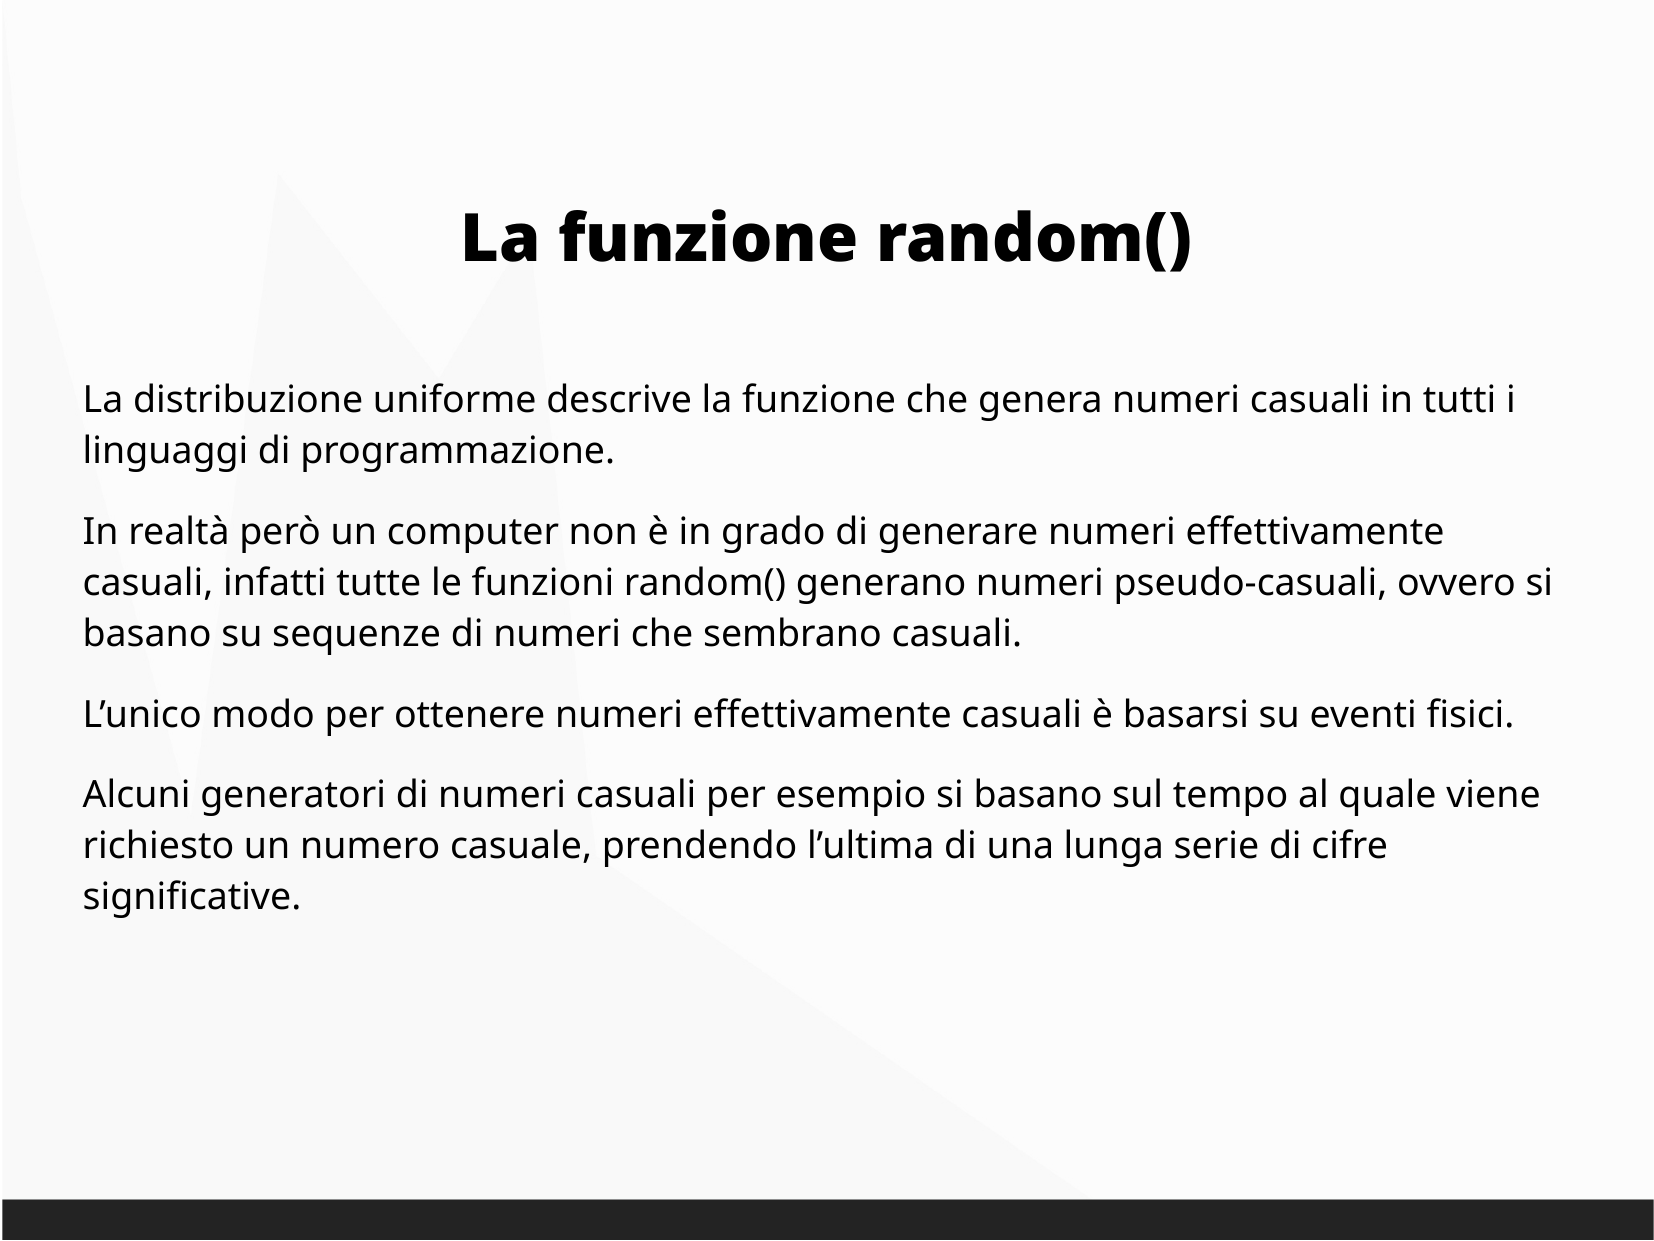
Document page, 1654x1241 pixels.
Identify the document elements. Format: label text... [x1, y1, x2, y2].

list La distribuzione uniforme descrive la funzione che genera numeri casuali in tutti i linguaggi di programmazione. In realtà però un computer non è in grado di generare numeri effettivamente casuali, infatti tutte le funzioni random() generano numeri pseudo-casuali, ovvero si basano su sequenze di numeri che sembrano casuali. L’unico modo per ottenere numeri effettivamente casuali è basarsi su eventi fisici. Alcuni generatori di numeri casuali per esempio si basano sul tempo al quale viene richiesto un numero casuale, prendendo l’ultima di una lunga serie di cifre significative. [82, 372, 1571, 1093]
picture [2, 0, 1654, 1241]
title La funzione random() [82, 132, 1571, 340]
